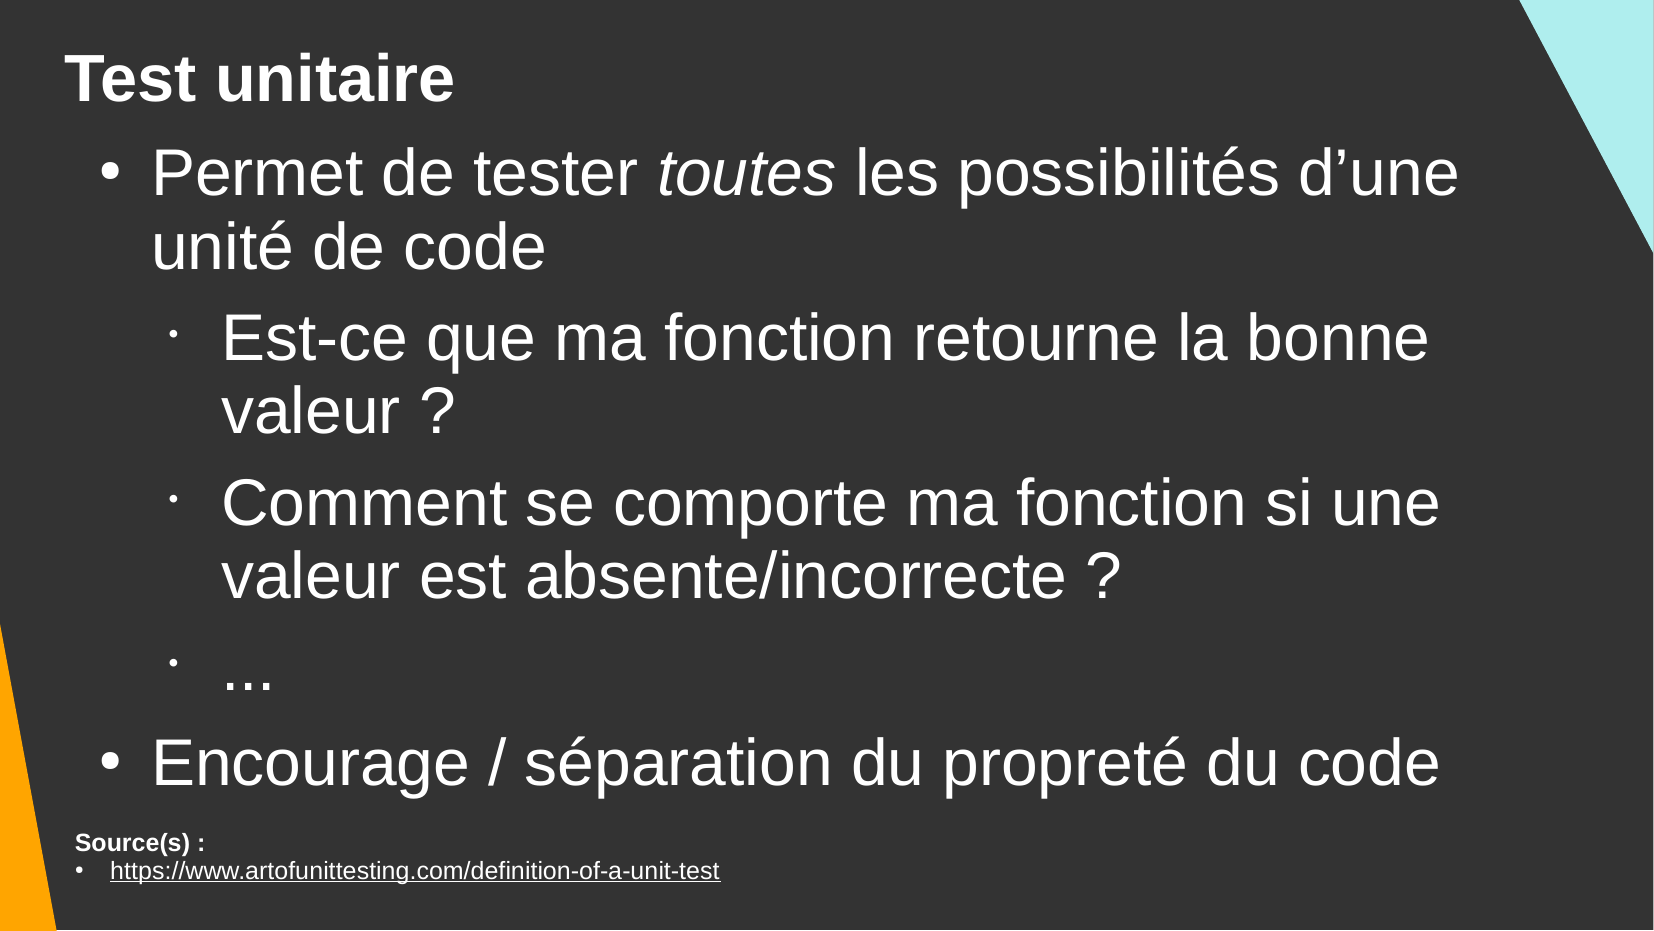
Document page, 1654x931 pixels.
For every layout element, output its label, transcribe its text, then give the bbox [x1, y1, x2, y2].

title Test unitaire [64, 40, 1635, 116]
text_box [1519, 0, 1654, 255]
text_box Source(s) : https://www.artofunittesting.com/definition-of-a-unit-test [60, 821, 1546, 906]
text_box [0, 623, 57, 931]
list Permet de tester toutes les possibilités d’une unité de code Est-ce que ma fonction retourne la bonne valeur ? Comment se comporte ma fonction si une valeur est absente/incorrecte ? ... Encourage / séparation du propreté du code [80, 135, 1620, 804]
